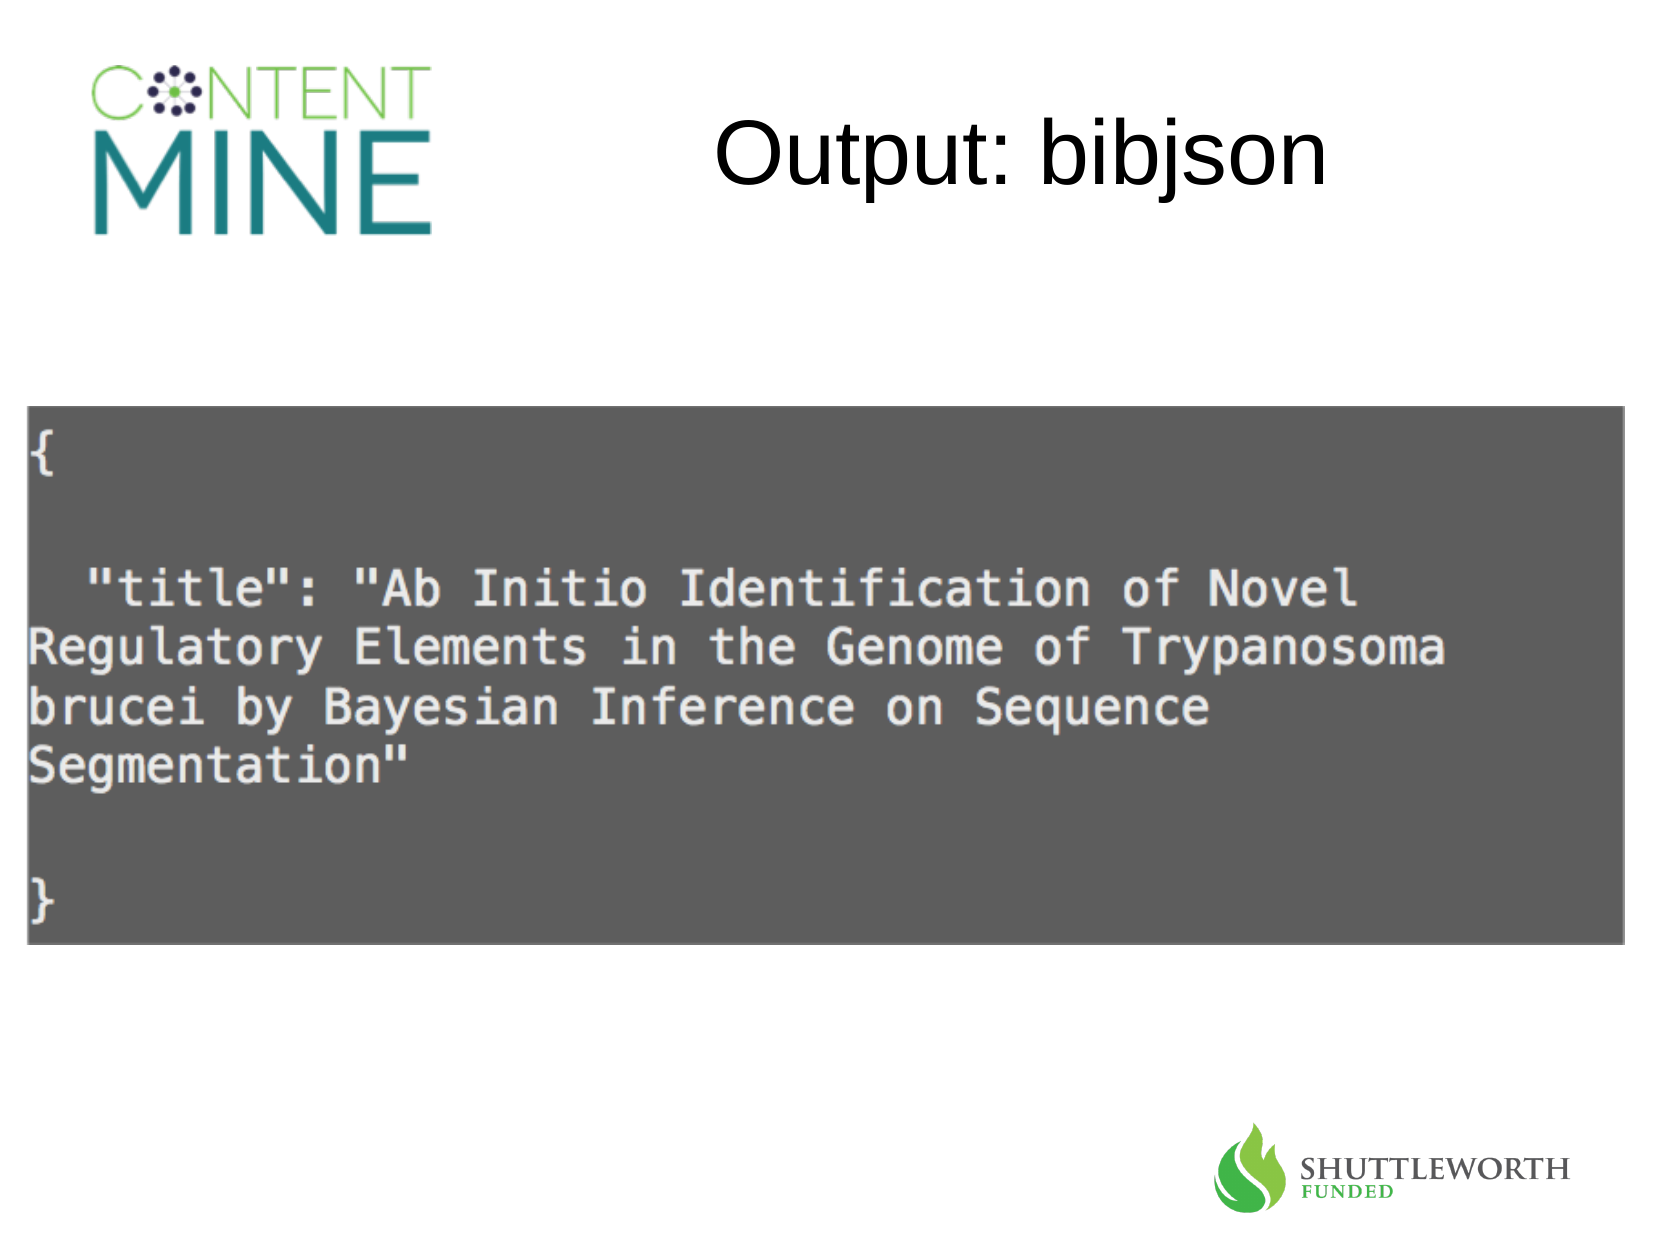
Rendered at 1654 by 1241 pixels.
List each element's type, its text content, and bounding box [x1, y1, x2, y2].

picture [24, 406, 1625, 945]
picture [1200, 1112, 1581, 1222]
title Output: bibjson [472, 49, 1571, 257]
picture [91, 64, 432, 236]
